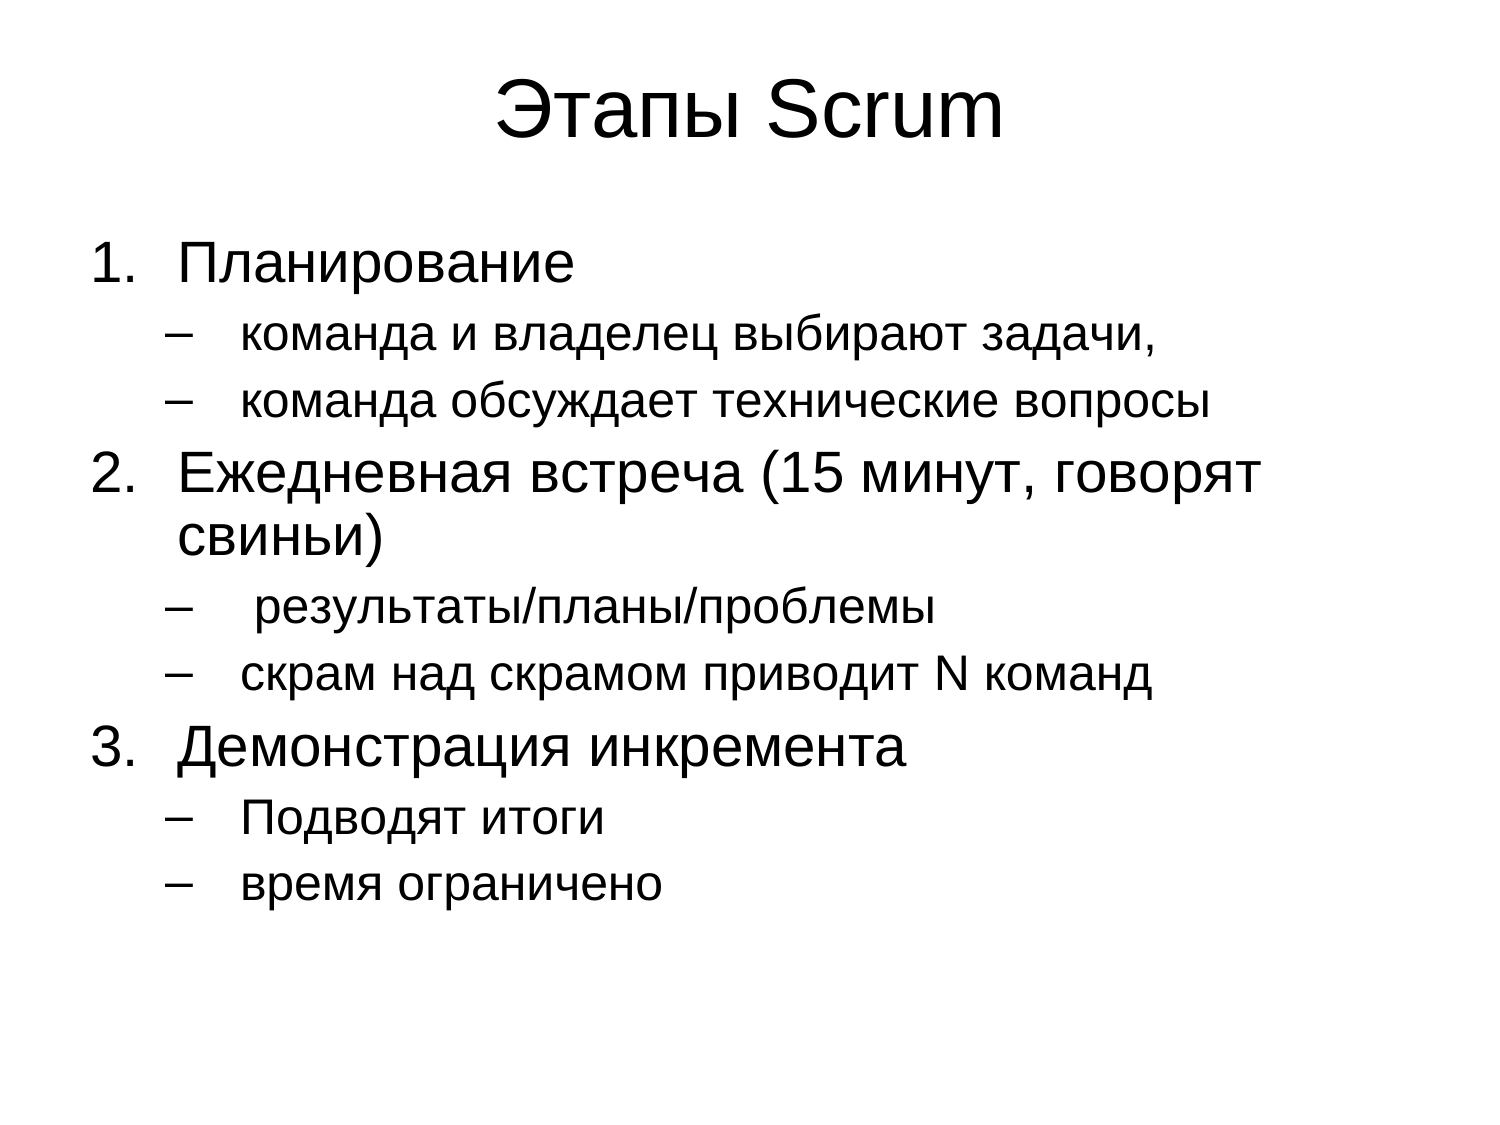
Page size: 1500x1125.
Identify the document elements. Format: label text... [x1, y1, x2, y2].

list Планирование команда и владелец выбирают задачи, команда обсуждает технические вопросы Ежедневная встреча (15 минут, говорят свиньи) результаты/планы/проблемы скрам над скрамом приводит N команд Демонстрация инкремента Подводят итоги время ограничено [75, 224, 1426, 938]
title Этапы Scrum [75, 45, 1426, 163]
